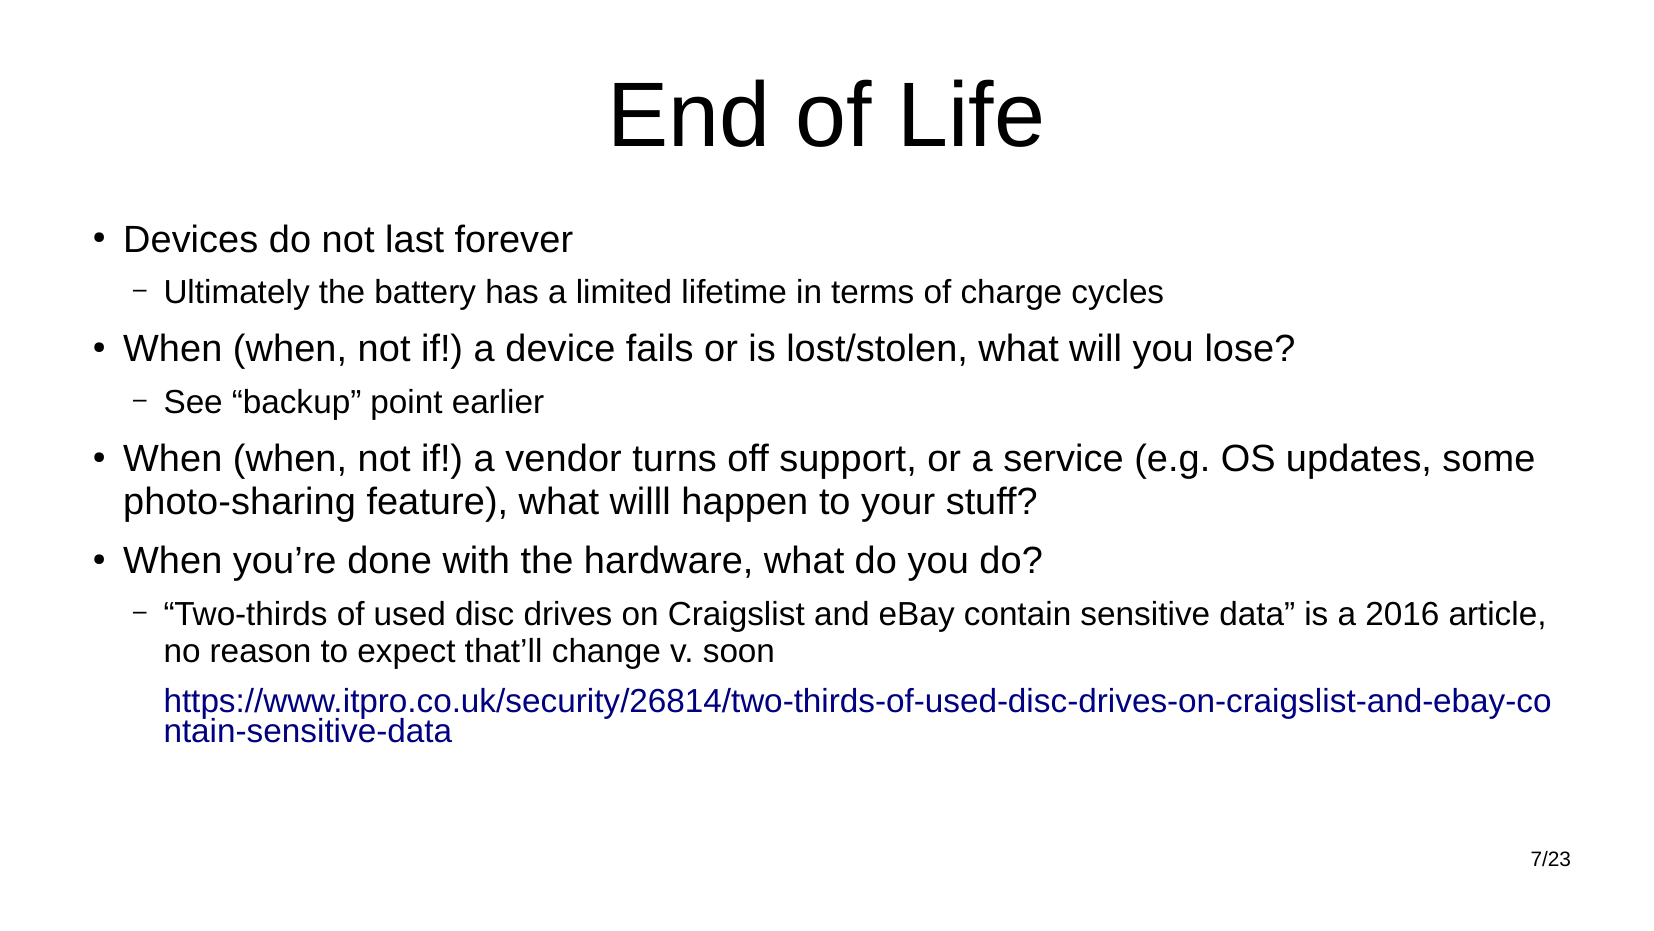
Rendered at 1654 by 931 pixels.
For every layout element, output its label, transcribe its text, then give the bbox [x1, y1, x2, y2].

title End of Life [82, 37, 1571, 193]
list Devices do not last forever Ultimately the battery has a limited lifetime in terms of charge cycles When (when, not if!) a device fails or is lost/stolen, what will you lose? See “backup” point earlier When (when, not if!) a vendor turns off support, or a service (e.g. OS updates, some photo-sharing feature), what willl happen to your stuff? When you’re done with the hardware, what do you do? “Two-thirds of used disc drives on Craigslist and eBay contain sensitive data” is a 2016 article, no reason to expect that’ll change v. soon https://www.itpro.co.uk/security/26814/two-thirds-of-used-disc-drives-on-craigslist-and-ebay-contain-sensitive-data [82, 217, 1571, 758]
